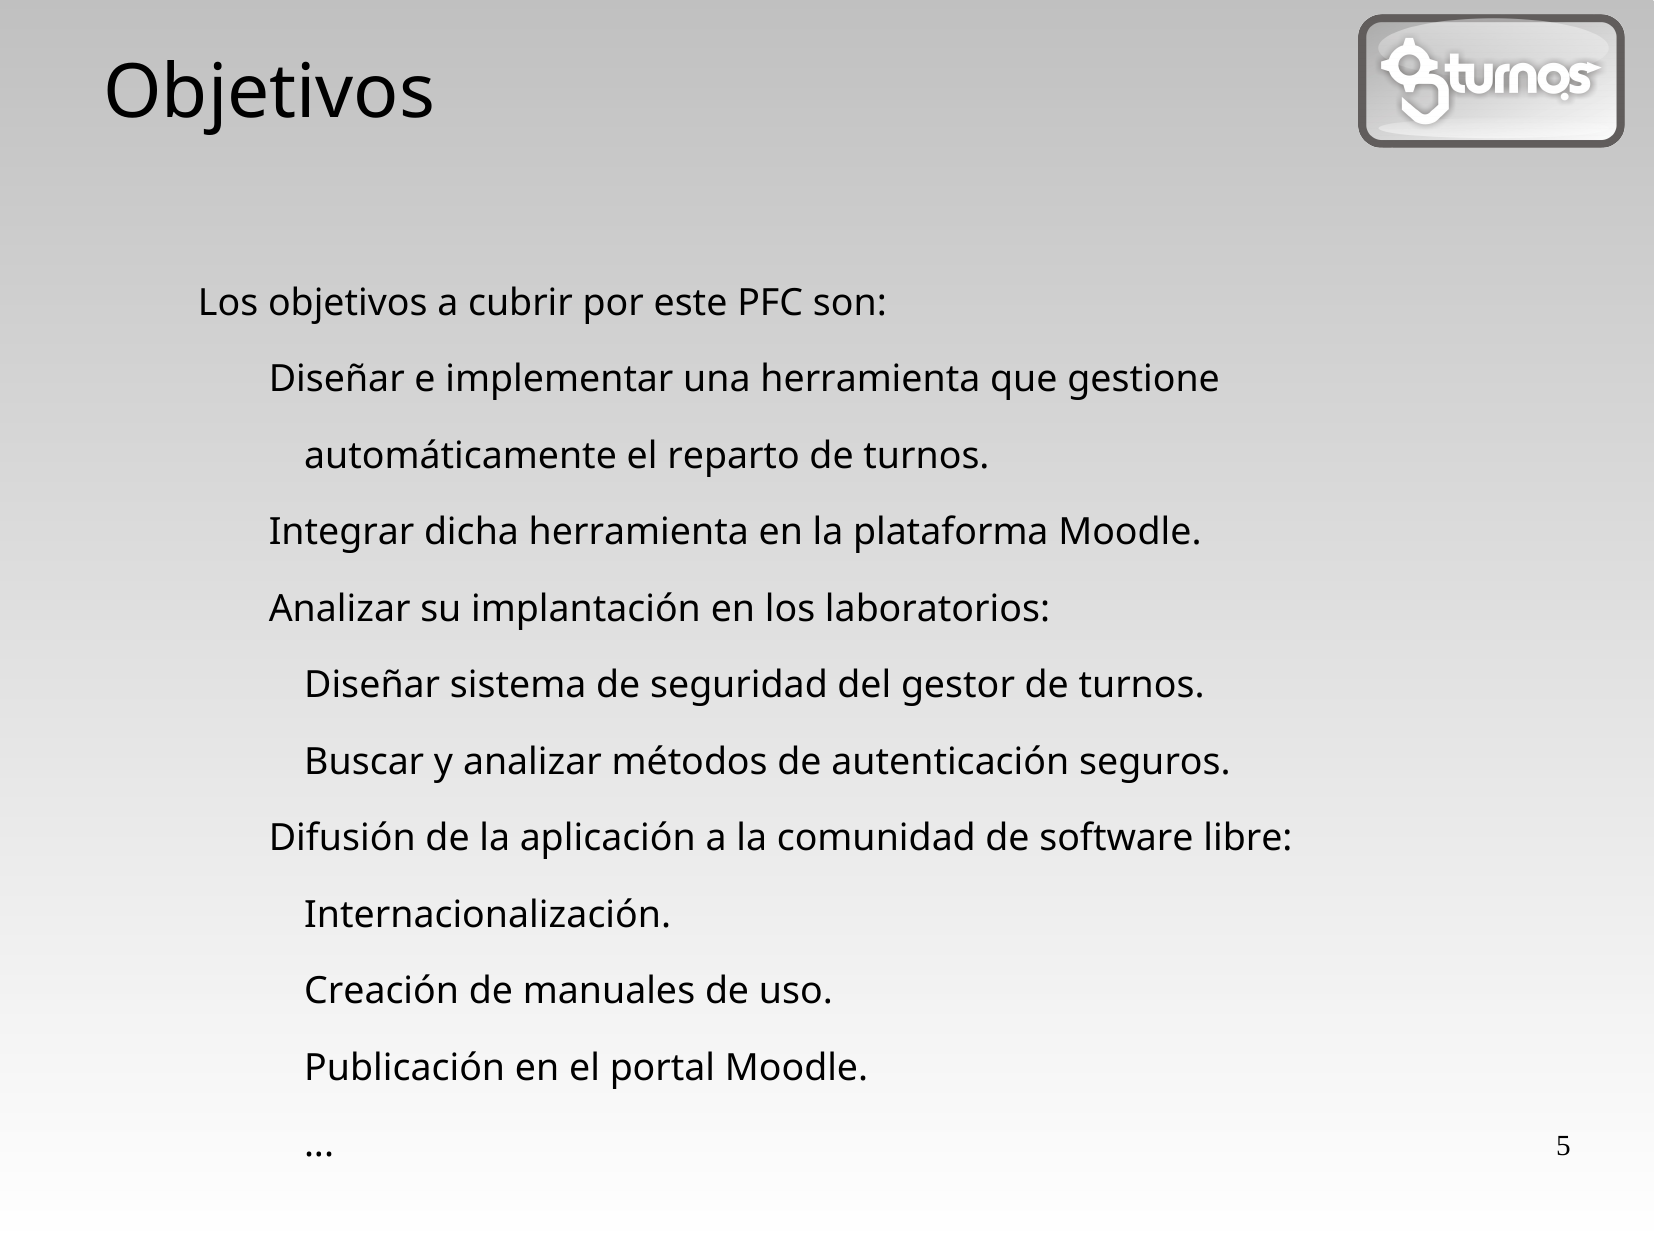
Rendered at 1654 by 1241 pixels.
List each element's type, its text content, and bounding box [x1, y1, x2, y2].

text_box Objetivos [88, 29, 438, 132]
text_box Los objetivos a cubrir por este PFC son: Diseñar e implementar una herramienta que gestione automáticamente el reparto de turnos. Integrar dicha herramienta en la plataforma Moodle. Analizar su implantación en los laboratorios: Diseñar sistema de seguridad del gestor de turnos. Buscar y analizar métodos de autenticación seguros. Difusión de la aplicación a la comunidad de software libre: Internacionalización. Creación de manuales de uso. Publicación en el portal Moodle. ... [147, 242, 1536, 1019]
picture [1358, 14, 1625, 148]
